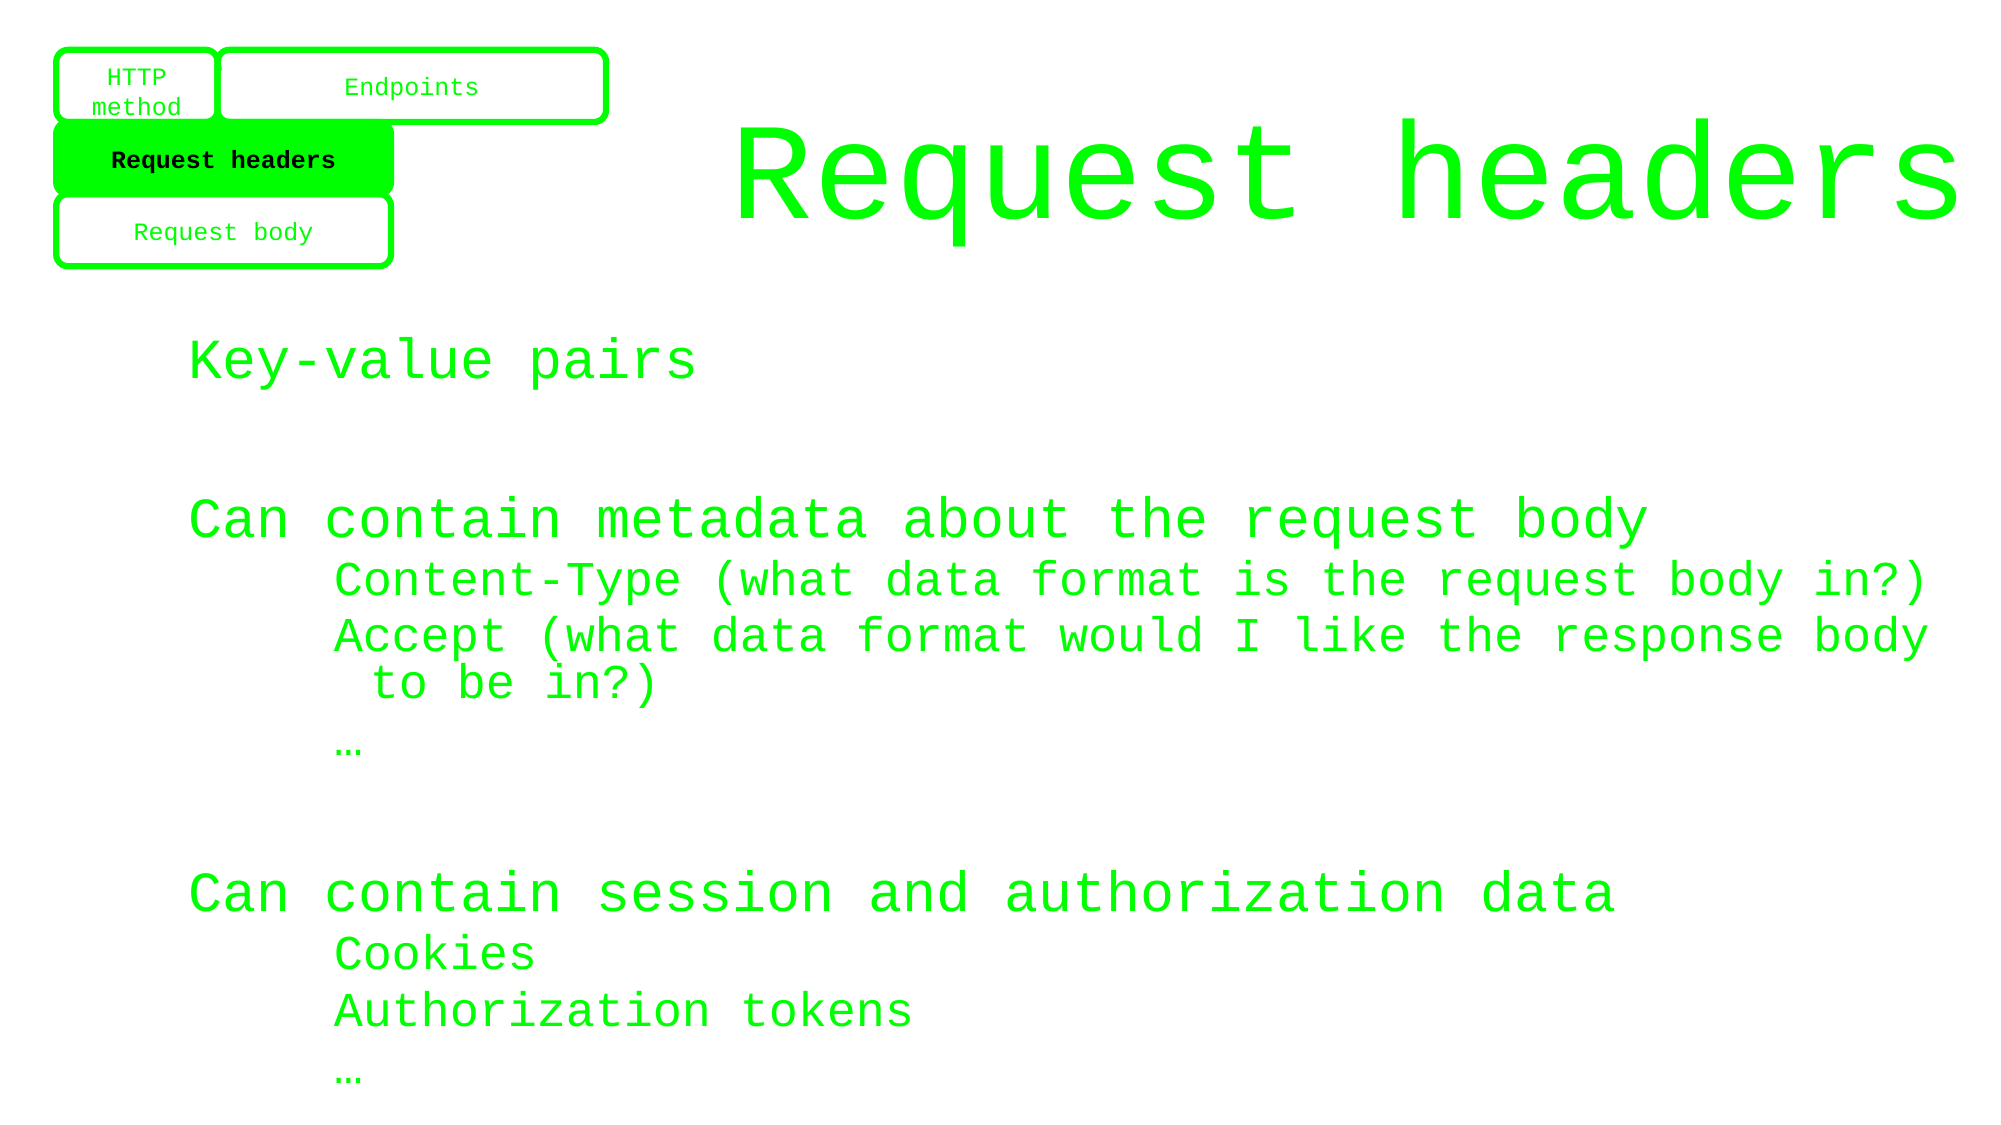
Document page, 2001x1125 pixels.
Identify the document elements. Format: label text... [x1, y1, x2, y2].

text_box Endpoints [217, 49, 607, 123]
text_box Request body [56, 194, 392, 267]
text_box Request headers [56, 121, 392, 194]
text_box HTTP method [56, 49, 217, 122]
text_box Request headers [699, 73, 2000, 256]
list Key-value pairs Can contain metadata about the request body Content-Type (what data format is the request body in?) Accept (what data format would I like the response body to be in?) … Can contain session and authorization data Cookies Authorization tokens … [136, 327, 1965, 1116]
